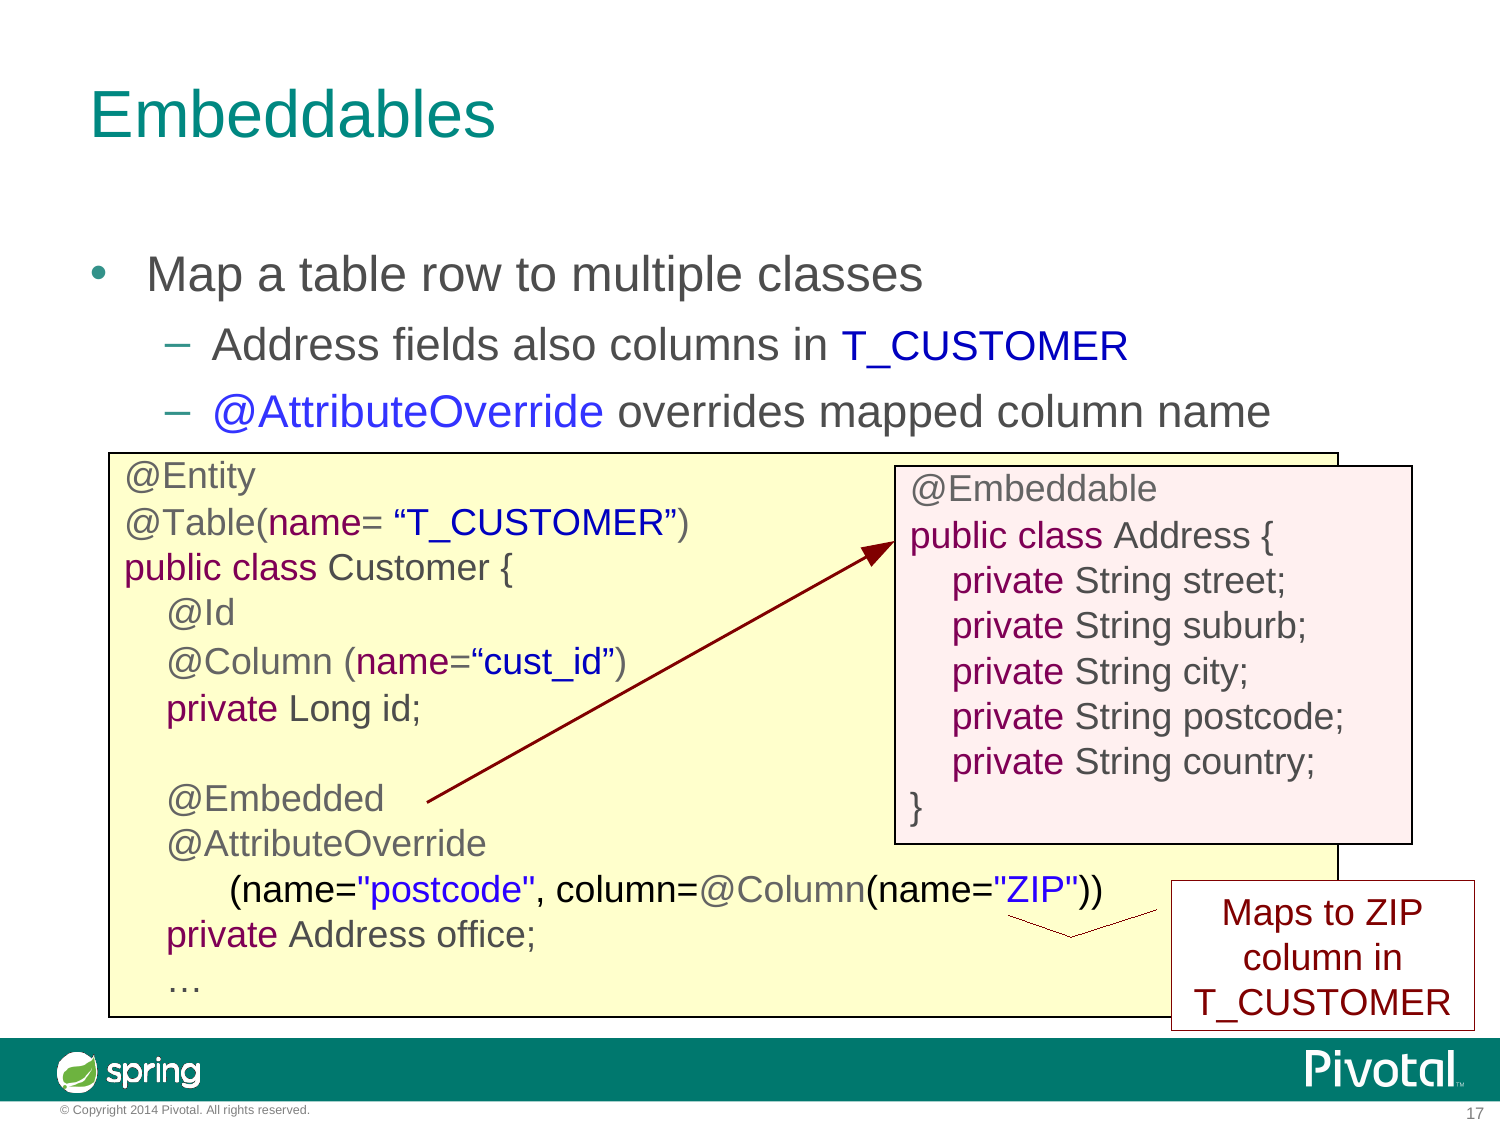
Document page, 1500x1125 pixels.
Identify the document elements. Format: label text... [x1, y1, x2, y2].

picture [32, 1041, 210, 1103]
list Map a table row to multiple classes Address fields also columns in T_CUSTOMER @AttributeOverride overrides mapped column name [75, 232, 1426, 976]
text_box Maps to ZIP column in T_CUSTOMER [1171, 881, 1474, 1031]
list @Embeddable public class Address { private String street; private String suburb; private String city; private String postcode; private String country; } [894, 465, 1412, 844]
title Embeddables [75, 45, 1426, 177]
picture [1306, 1050, 1464, 1087]
list @Entity @Table(name= “T_CUSTOMER”) public class Customer { @Id @Column (name=“cust_id”) private Long id; @Embedded @AttributeOverride (name="postcode", column=@Column(name="ZIP")) private Address office; … [109, 452, 1338, 1017]
